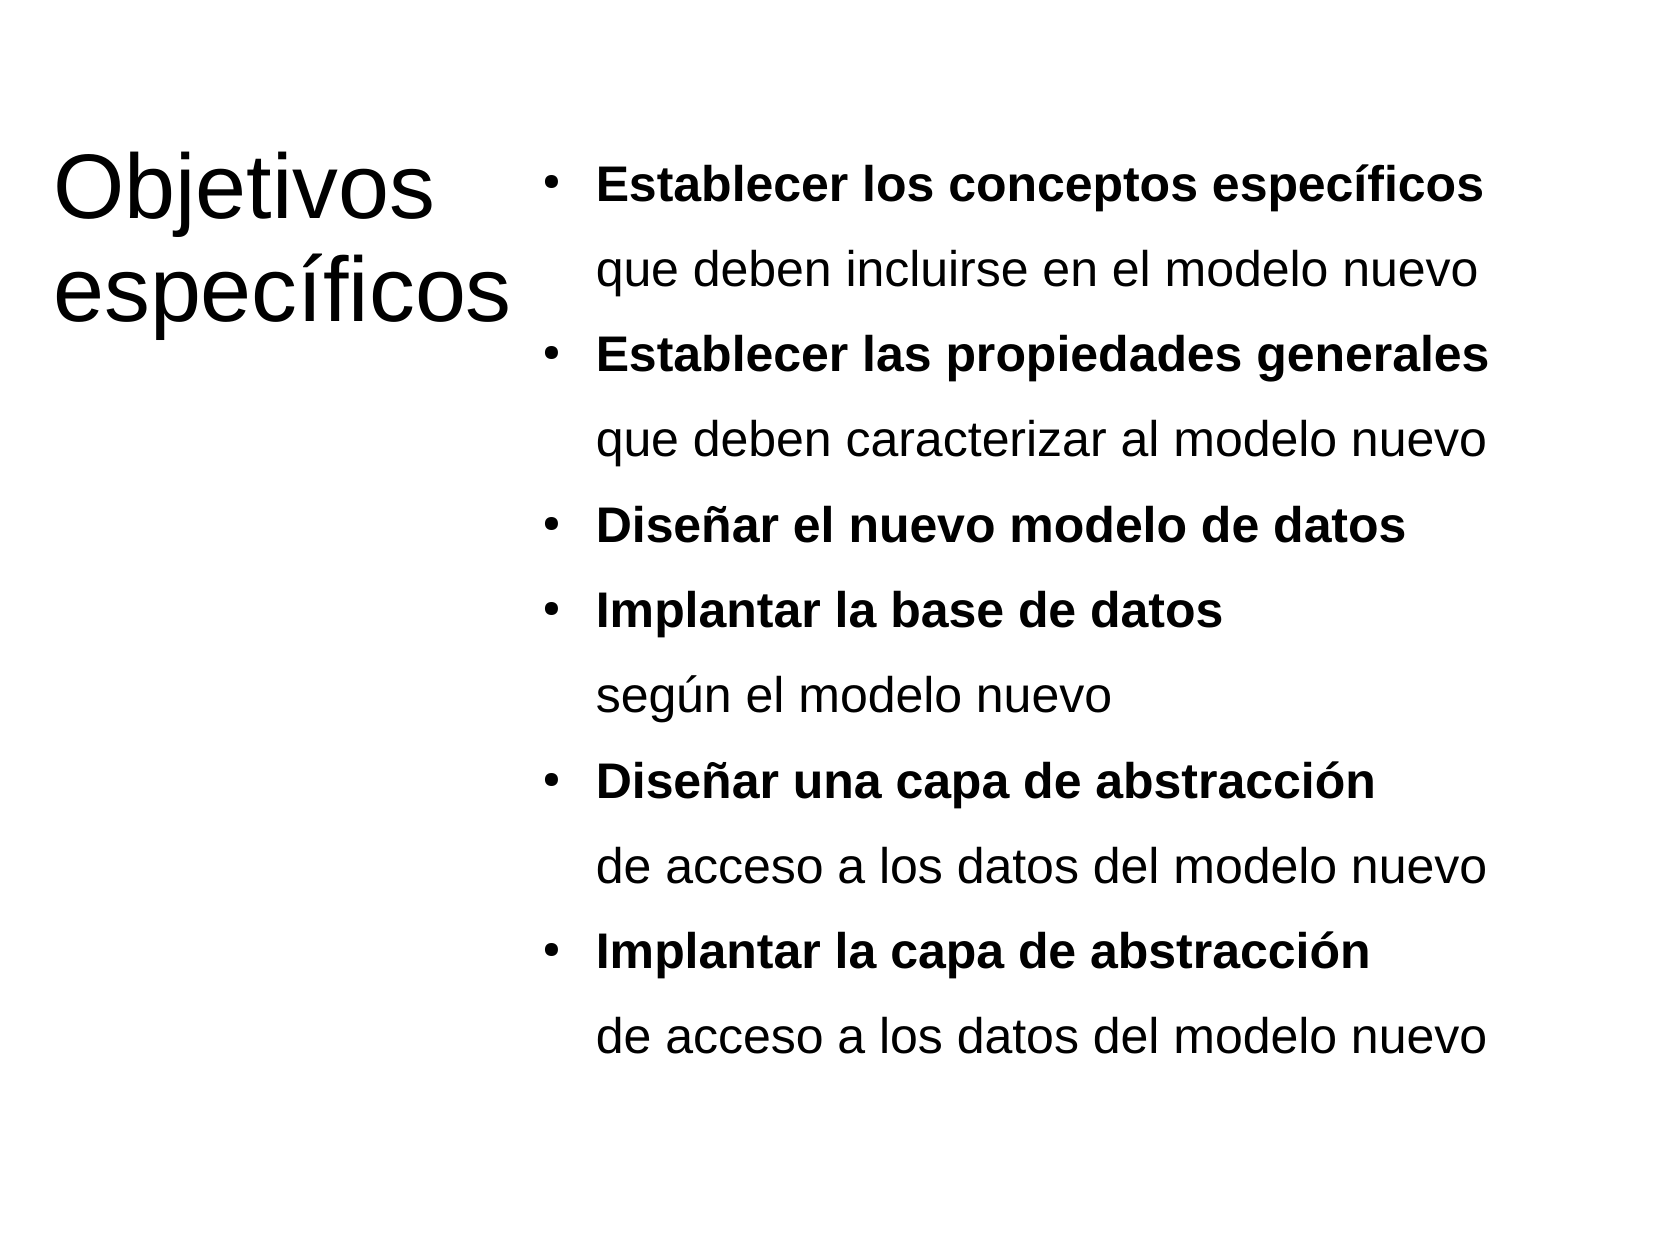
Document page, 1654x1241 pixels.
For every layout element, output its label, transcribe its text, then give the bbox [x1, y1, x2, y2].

title Objetivos específicos [53, 125, 519, 351]
list Establecer los conceptos específicos que deben incluirse en el modelo nuevo Establecer las propiedades generales que deben caracterizar al modelo nuevo Diseñar el nuevo modelo de datos Implantar la base de datos según el modelo nuevo Diseñar una capa de abstracción de acceso a los datos del modelo nuevo Implantar la capa de abstracción de acceso a los datos del modelo nuevo [525, 155, 1516, 1155]
